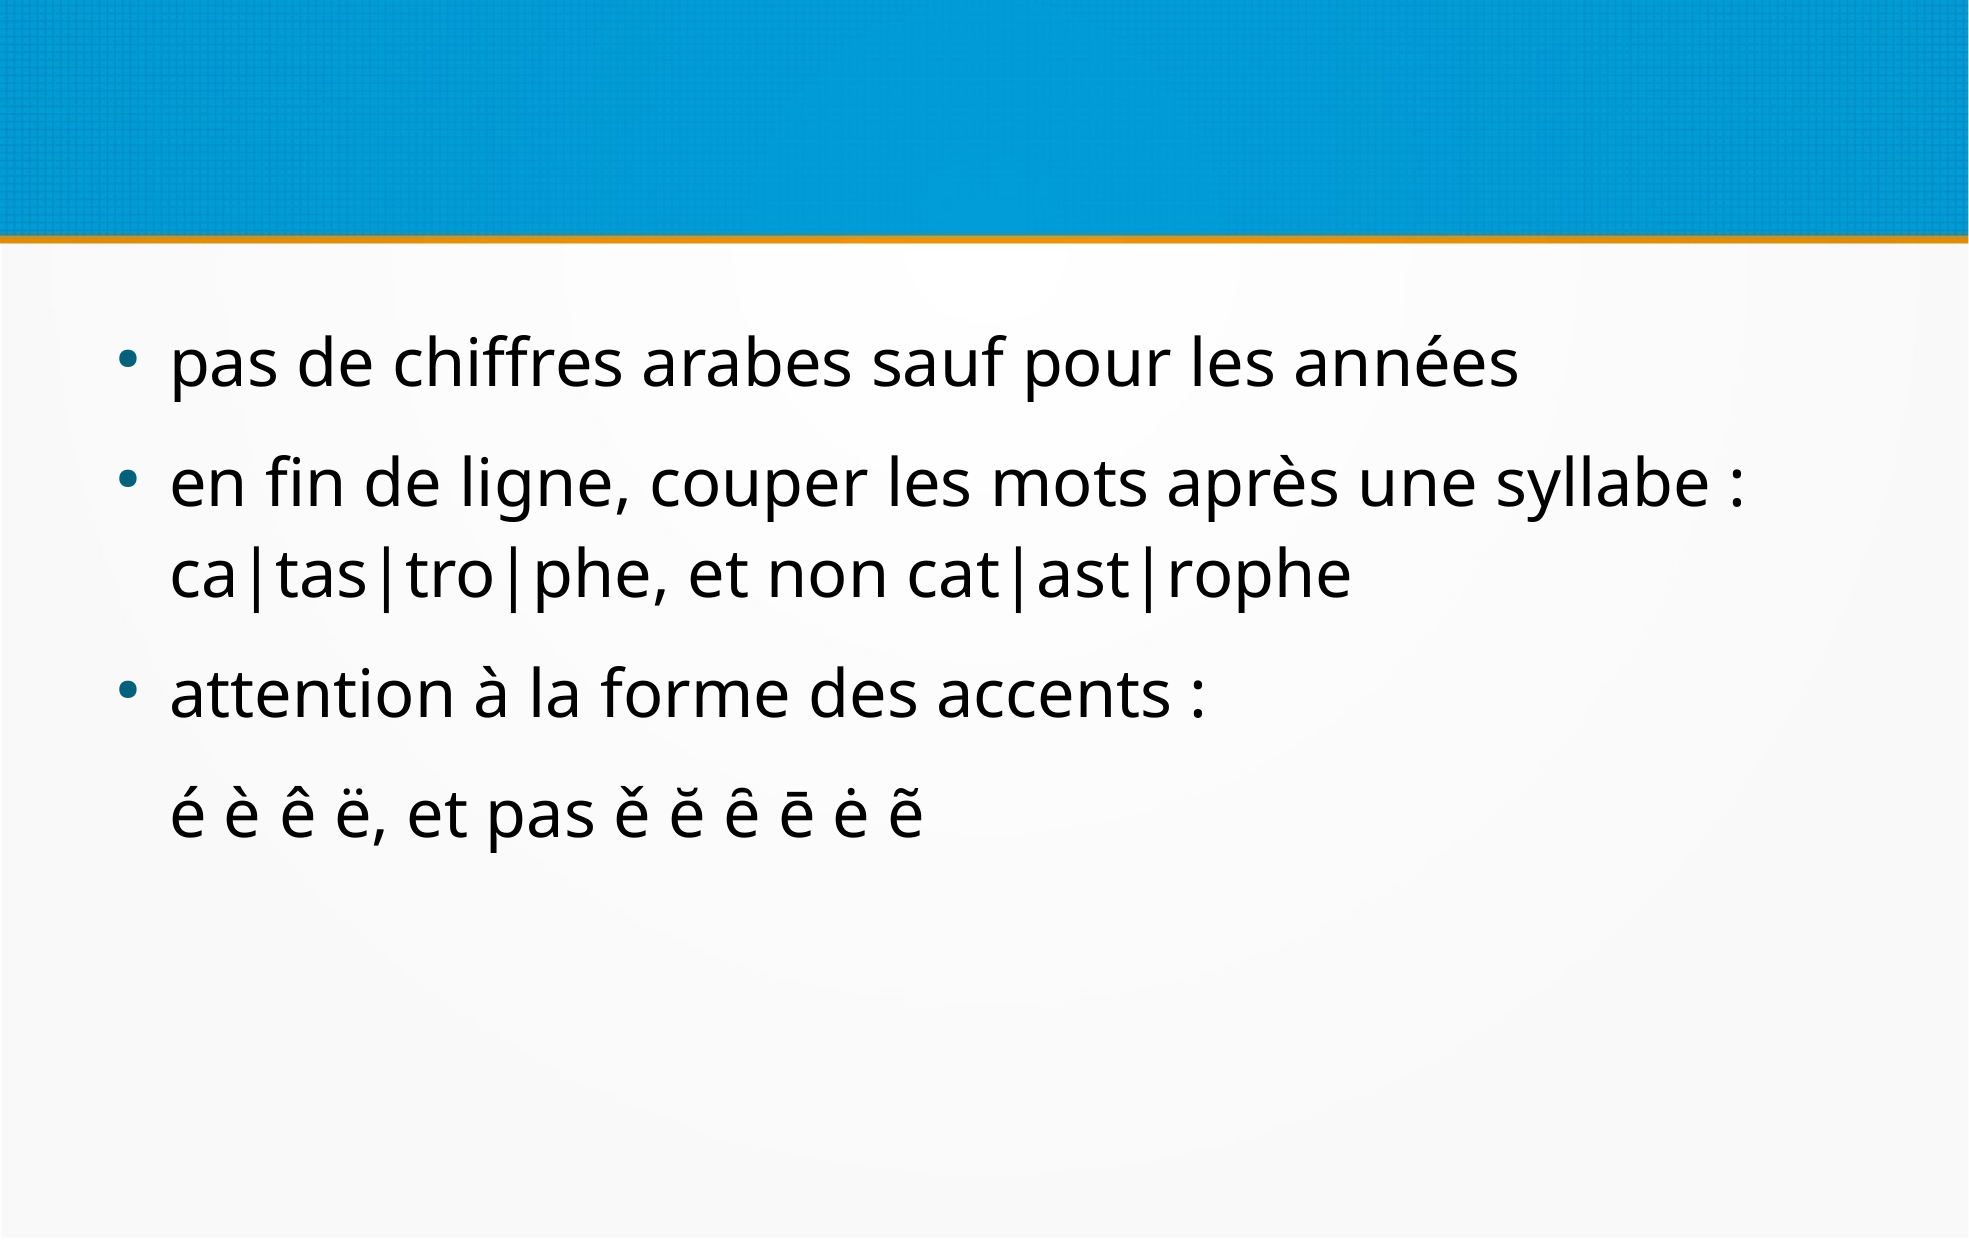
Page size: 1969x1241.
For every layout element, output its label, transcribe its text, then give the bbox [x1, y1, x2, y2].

list pas de chiffres arabes sauf pour les années en fin de ligne, couper les mots après une syllabe : ca|tas|tro|phe, et non cat|ast|rophe attention à la forme des accents : é è ê ë, et pas ě ĕ ȇ ē ė ẽ [98, 315, 1861, 1081]
picture [0, 233, 1969, 1241]
